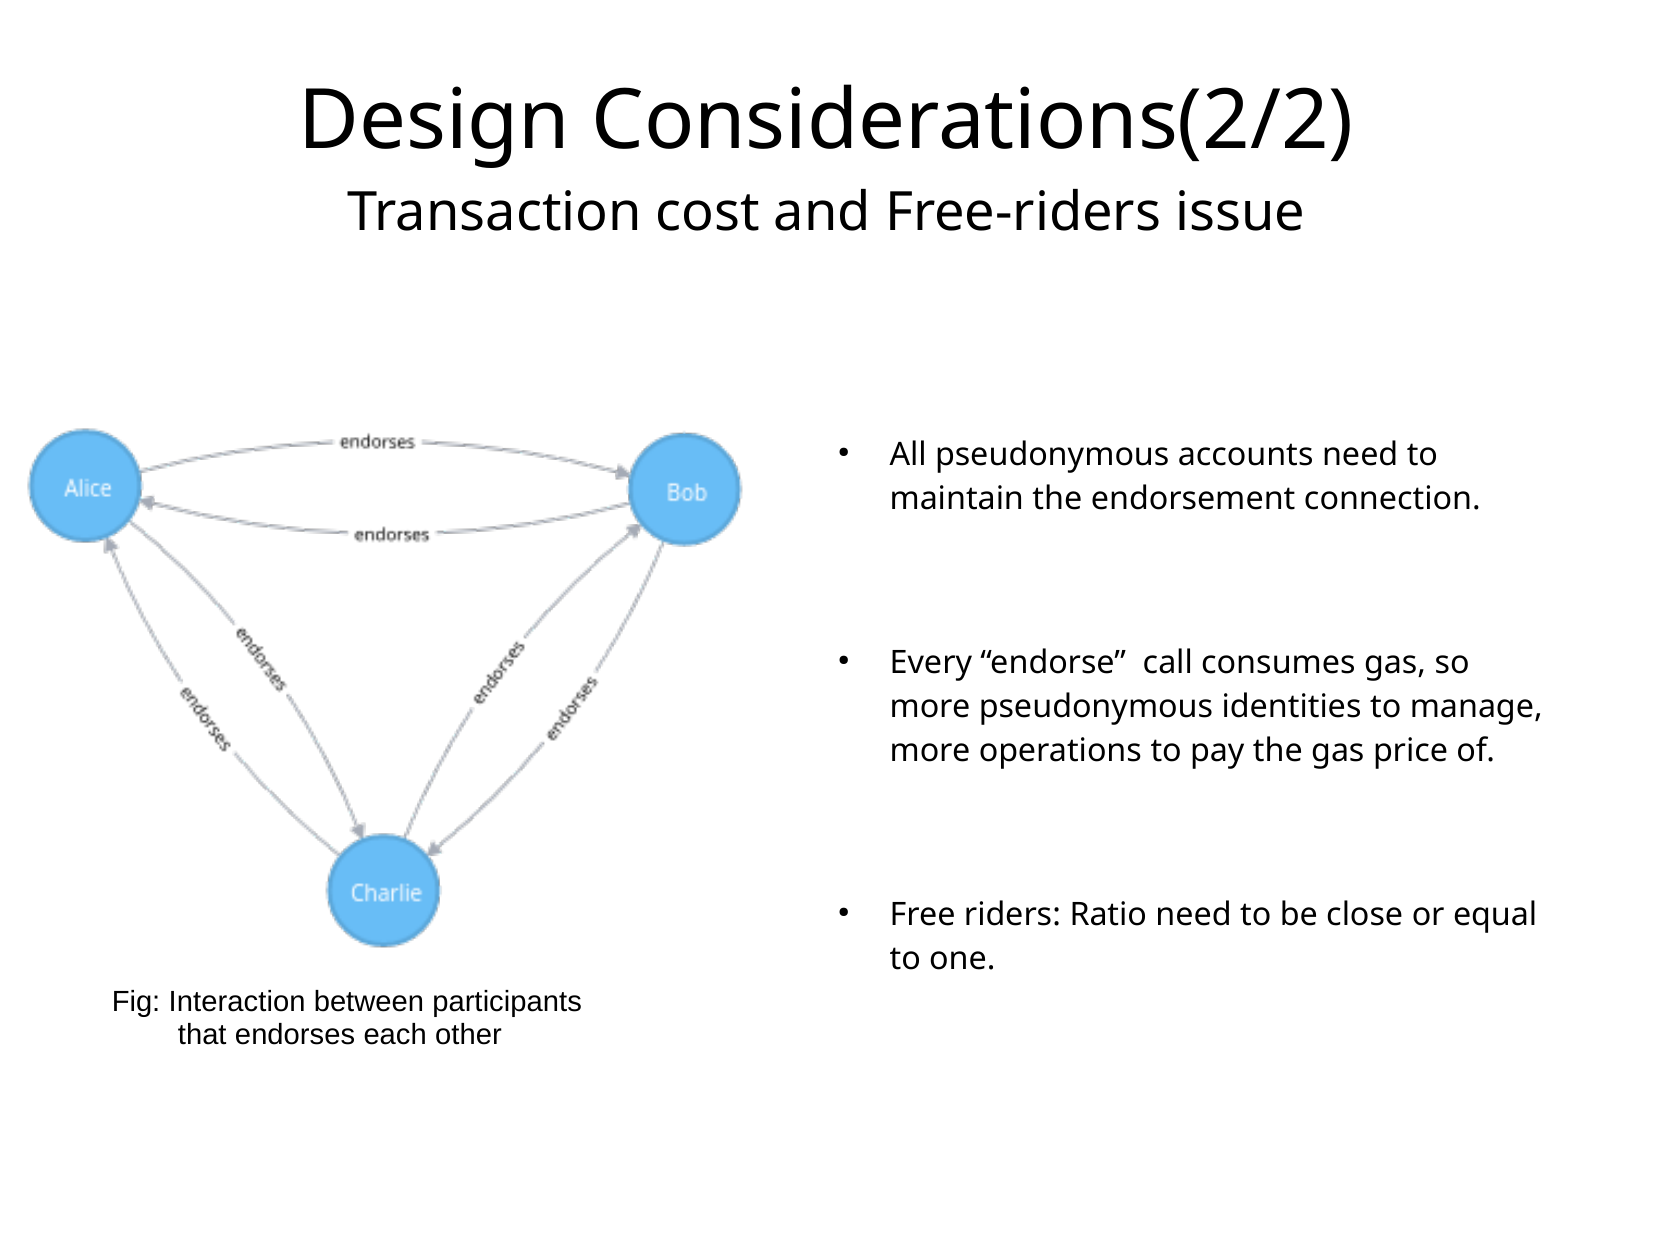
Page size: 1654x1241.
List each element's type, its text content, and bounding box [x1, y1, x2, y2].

title Design Considerations(2/2) Transaction cost and Free-riders issue [82, 49, 1571, 257]
list All pseudonymous accounts need to maintain the endorsement connection. Every “endorse” call consumes gas, so more pseudonymous identities to manage, more operations to pay the gas price of. Free riders: Ratio need to be close or equal to one. [820, 430, 1548, 1007]
text_box Fig: Interaction between participants that endorses each other [97, 977, 698, 1081]
picture [22, 423, 749, 954]
